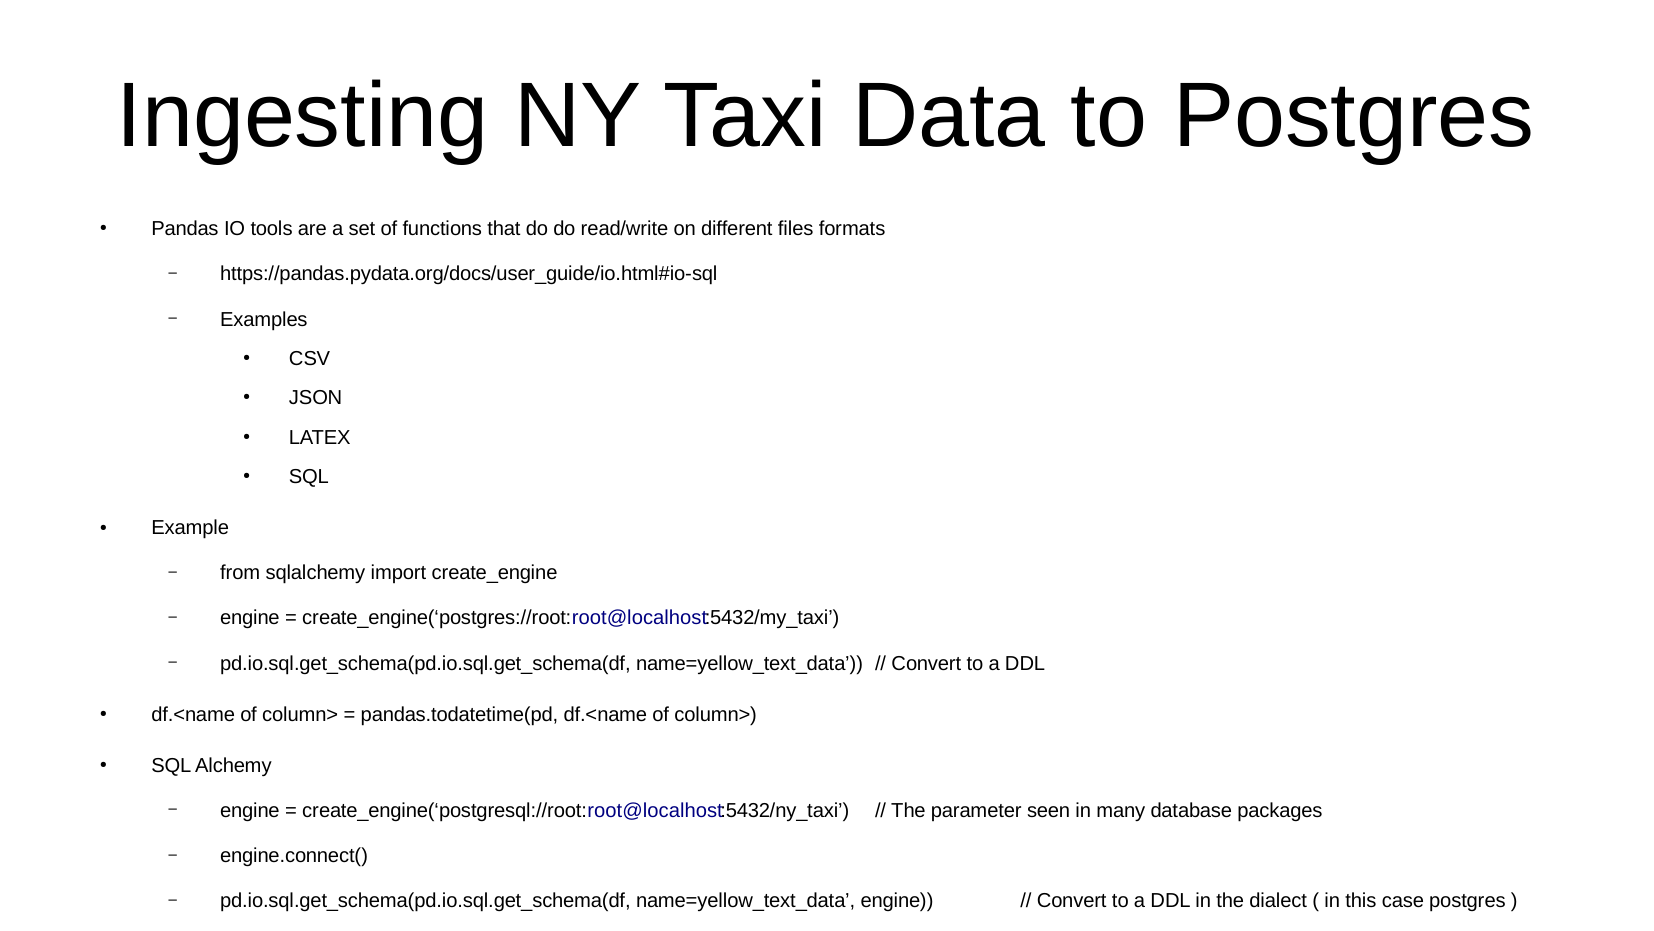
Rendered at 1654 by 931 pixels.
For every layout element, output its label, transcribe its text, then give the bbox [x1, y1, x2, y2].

title Ingesting NY Taxi Data to Postgres [82, 37, 1571, 193]
list Pandas IO tools are a set of functions that do do read/write on different files formats https://pandas.pydata.org/docs/user_guide/io.html#io-sql Examples CSV JSON LATEX SQL Example from sqlalchemy import create_engine engine = create_engine(‘postgres://root:root@localhost:5432/my_taxi’) pd.io.sql.get_schema(pd.io.sql.get_schema(df, name=yellow_text_data’)) // Convert to a DDL df.<name of column> = pandas.todatetime(pd, df.<name of column>) SQL Alchemy engine = create_engine(‘postgresql://root:root@localhost:5432/ny_taxi’) // The parameter seen in many database packages engine.connect() pd.io.sql.get_schema(pd.io.sql.get_schema(df, name=yellow_text_data’, engine)) // Convert to a DDL in the dialect ( in this case postgres ) [82, 217, 1621, 916]
